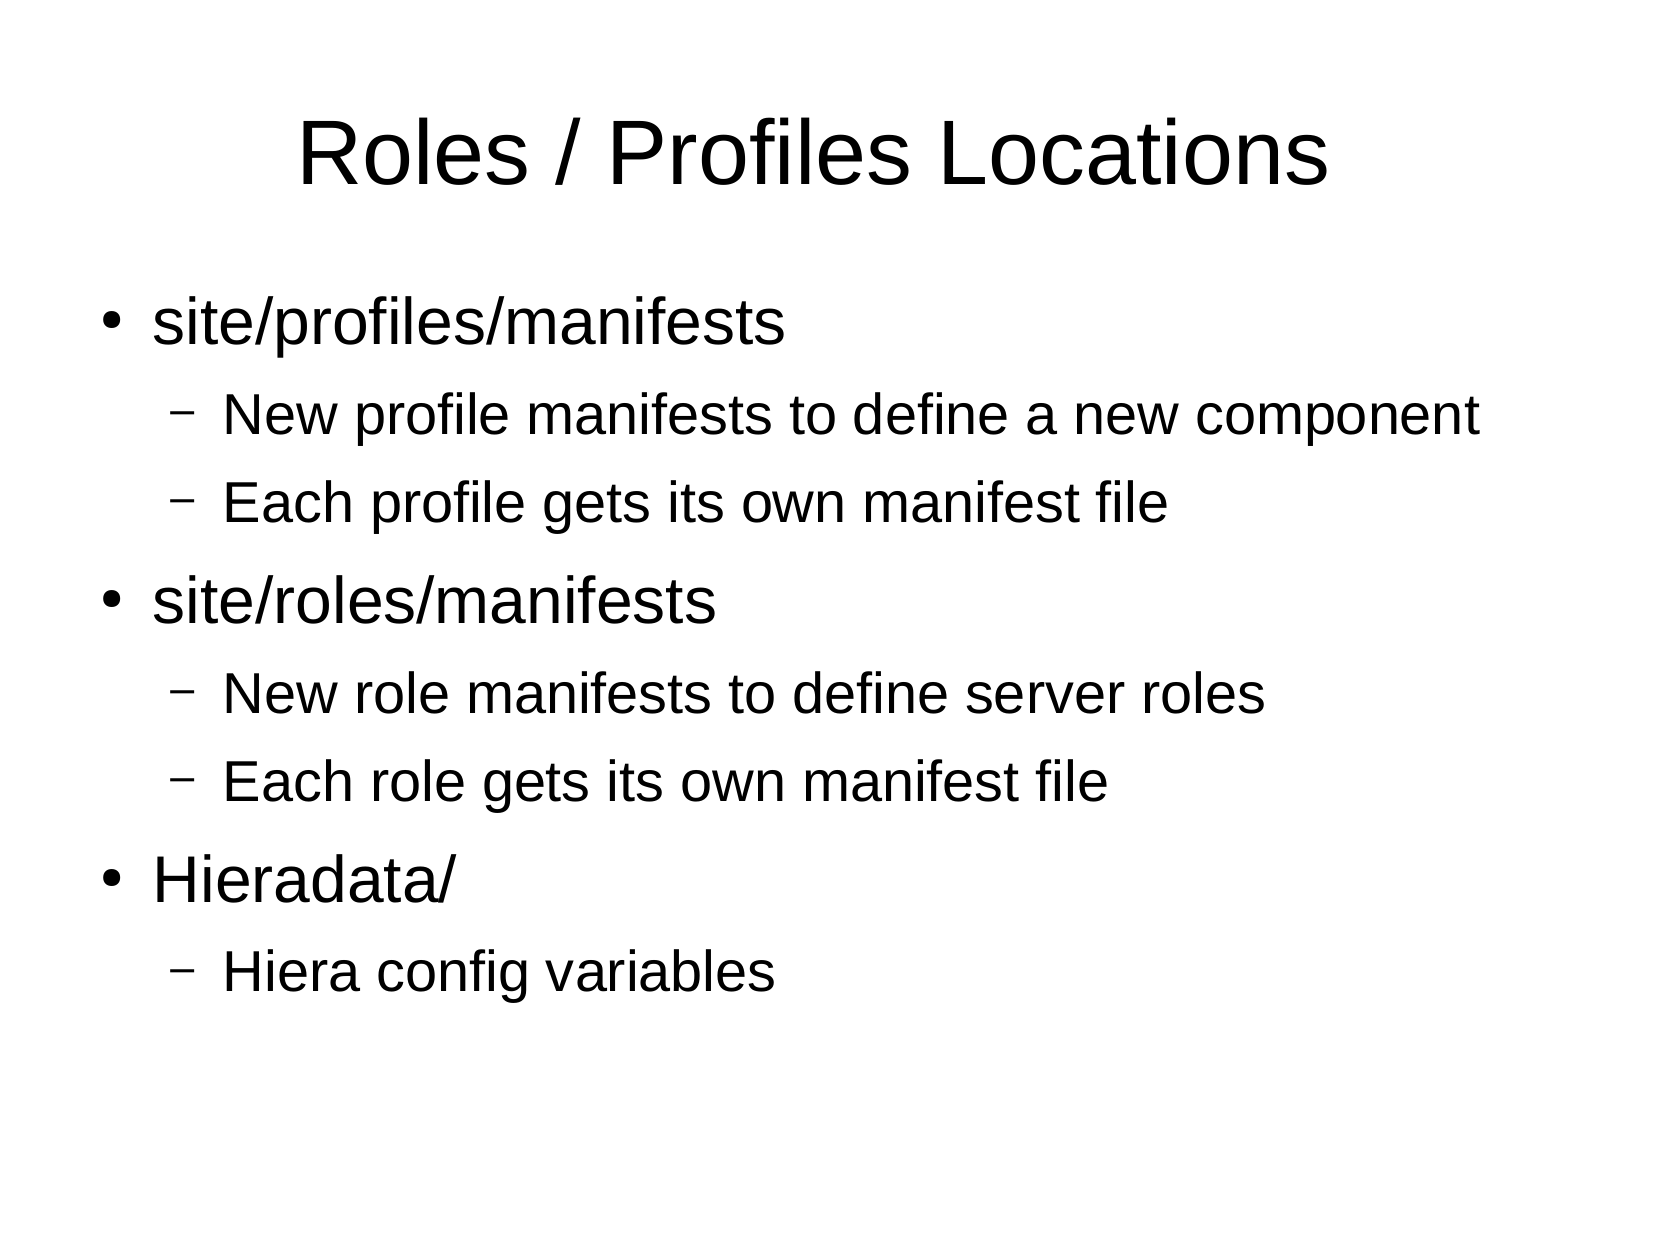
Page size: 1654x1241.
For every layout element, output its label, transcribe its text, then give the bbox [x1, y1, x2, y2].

list site/profiles/manifests New profile manifests to define a new component Each profile gets its own manifest file site/roles/manifests New role manifests to define server roles Each role gets its own manifest file Hieradata/ Hiera config variables [82, 285, 1571, 1005]
title Roles / Profiles Locations [82, 49, 1571, 257]
